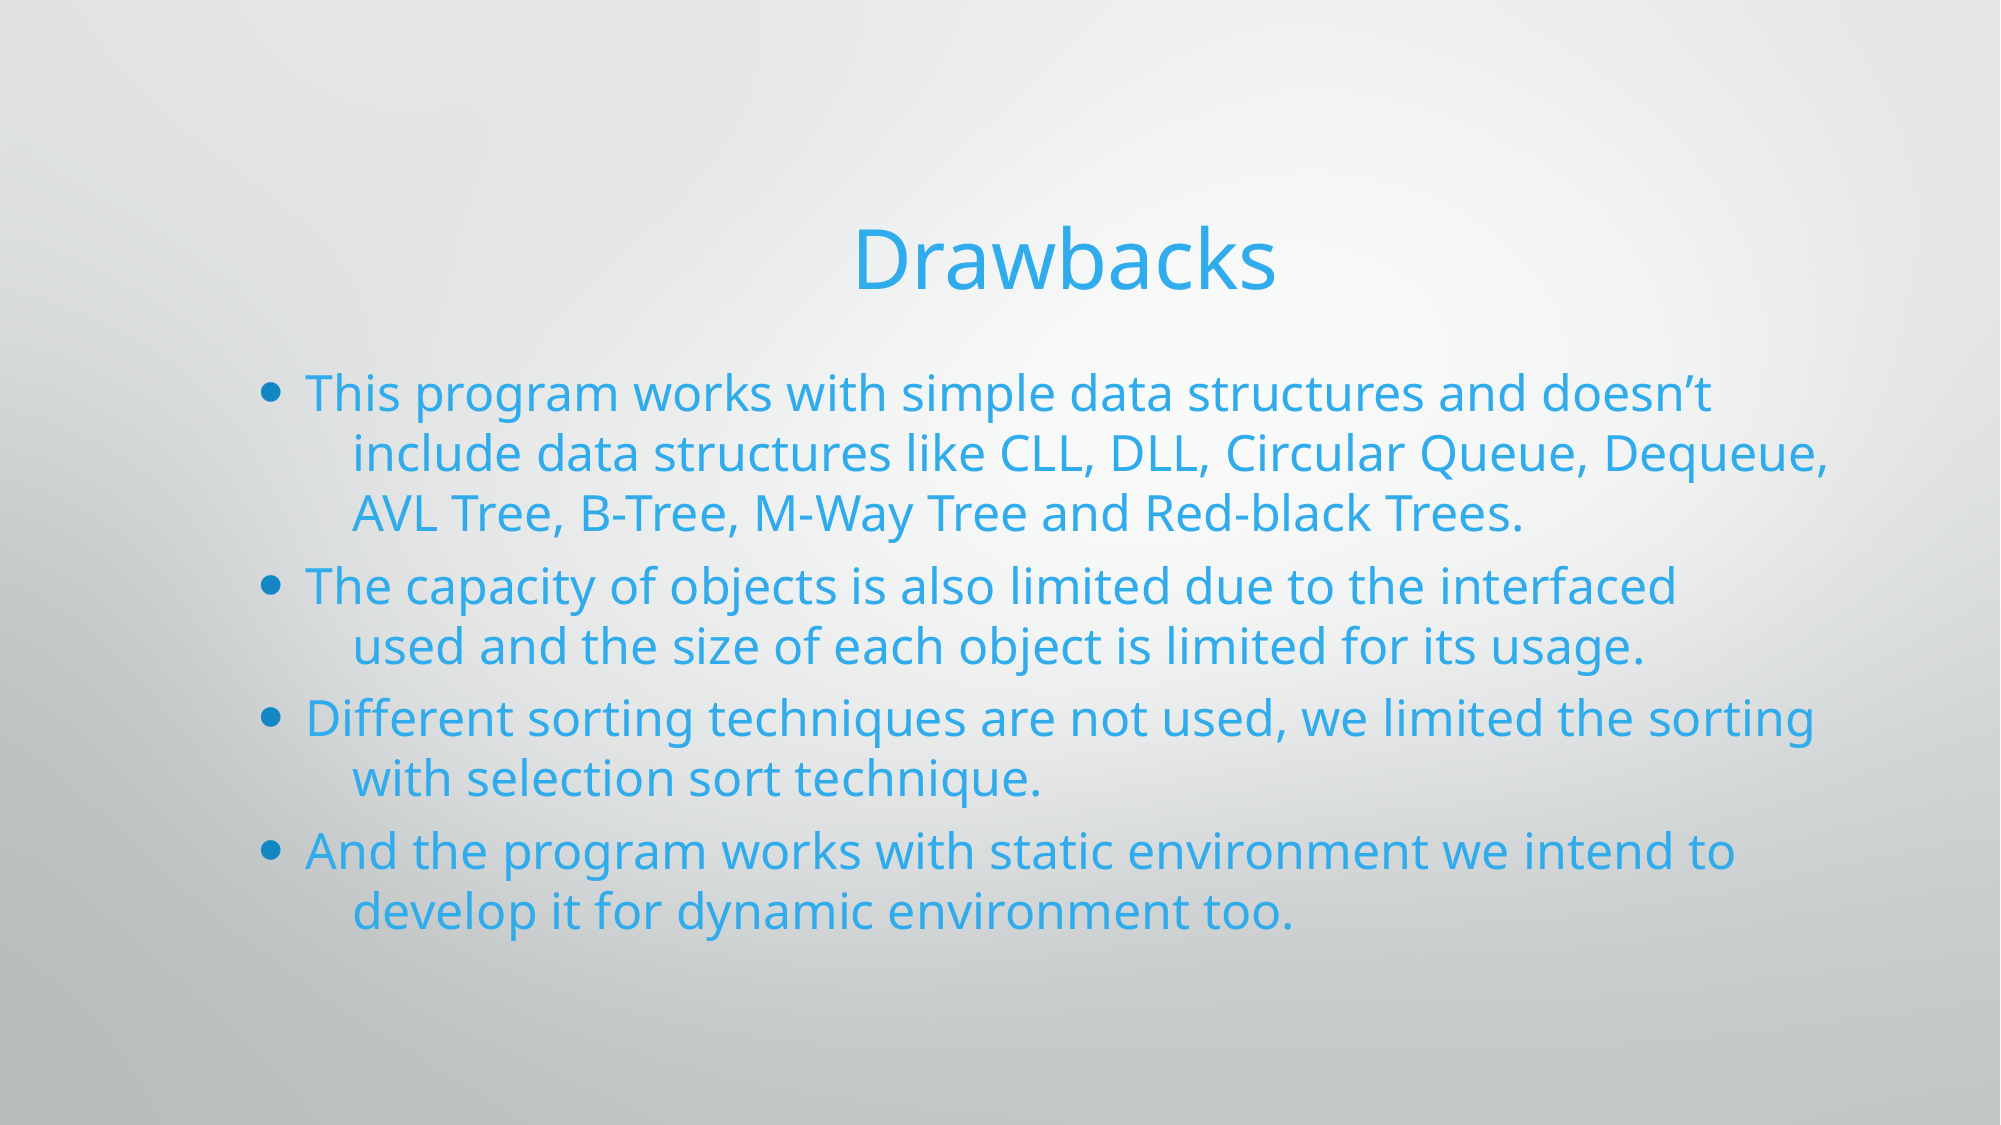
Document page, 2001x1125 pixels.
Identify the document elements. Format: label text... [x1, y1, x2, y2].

title Drawbacks [243, 112, 1887, 350]
list This program works with simple data structures and doesn’t include data structures like CLL, DLL, Circular Queue, Dequeue, AVL Tree, B-Tree, M-Way Tree and Red-black Trees. The capacity of objects is also limited due to the interfaced used and the size of each object is limited for its usage. Different sorting techniques are not used, we limited the sorting with selection sort technique. And the program works with static environment we intend to develop it for dynamic environment too. [243, 350, 1887, 950]
